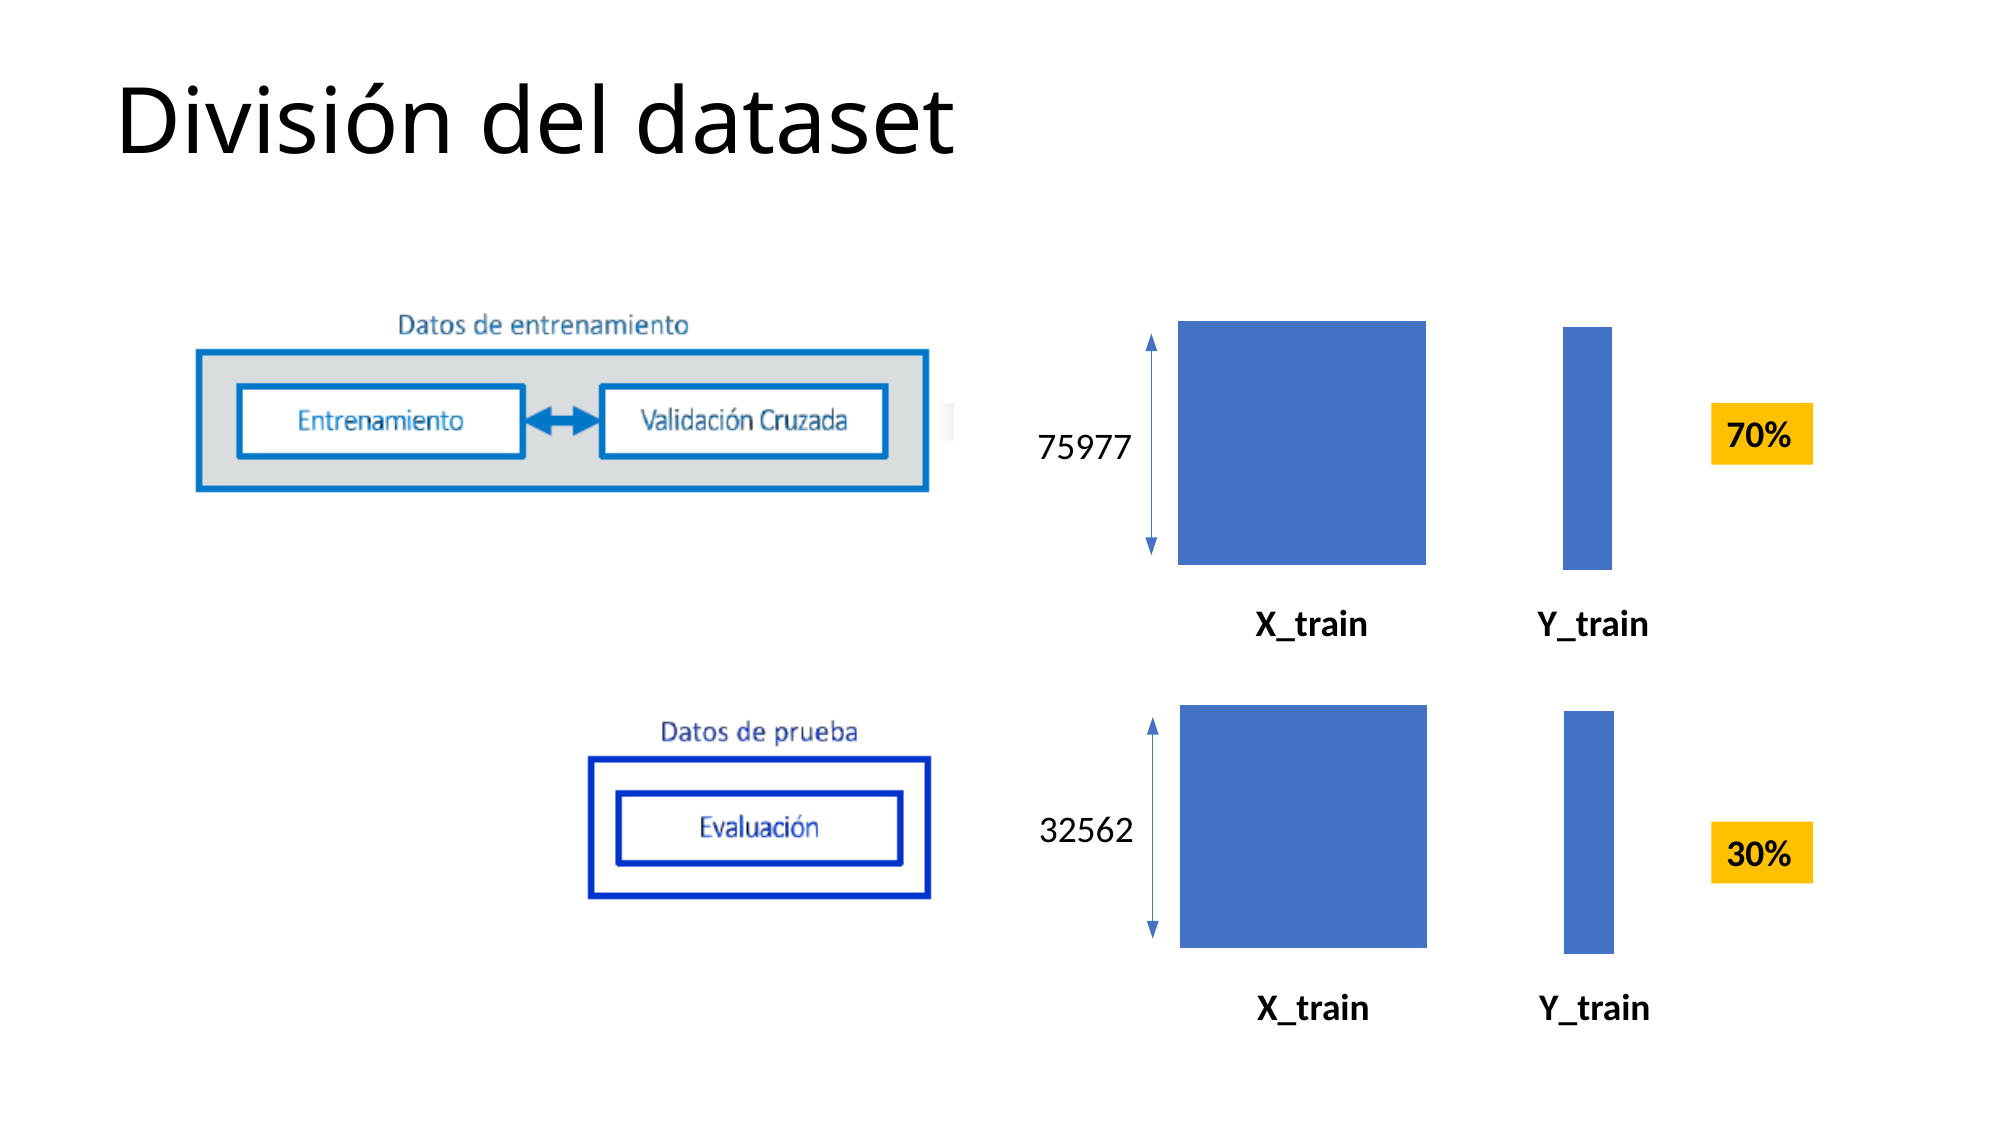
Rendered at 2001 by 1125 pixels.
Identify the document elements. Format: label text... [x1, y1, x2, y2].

text_box Y_train [1524, 975, 1670, 1036]
table_header [1178, 321, 1228, 390]
table_cell [1564, 771, 1614, 832]
table_cell [1563, 388, 1612, 449]
table_cell [1178, 390, 1228, 448]
text_box División del dataset [99, 15, 1825, 233]
table_cell [1279, 766, 1328, 826]
table_cell [1563, 510, 1612, 570]
table_cell [1378, 766, 1427, 826]
table_cell [1376, 448, 1426, 506]
table_header [1376, 321, 1426, 390]
table_cell [1327, 448, 1376, 506]
table_cell [1277, 506, 1327, 565]
text_box X_train [1242, 975, 1387, 1036]
table_cell [1378, 887, 1427, 948]
table_header [1180, 705, 1229, 766]
table_header [1328, 705, 1378, 766]
text_box Y_train [1522, 591, 1668, 653]
table_cell [1328, 887, 1378, 948]
picture [577, 688, 940, 932]
table_cell [1563, 449, 1612, 510]
table_header [1229, 705, 1279, 766]
text_box X_train [1240, 591, 1386, 653]
table_header [1277, 321, 1327, 390]
table_header [1228, 321, 1277, 390]
table_header [1279, 705, 1328, 766]
table_cell [1180, 826, 1229, 887]
text_box 75977 [1022, 414, 1177, 475]
table_cell [1327, 506, 1376, 565]
table_header [1563, 327, 1612, 388]
text_box 30% [1711, 821, 1813, 884]
picture [174, 281, 954, 525]
table_cell [1328, 766, 1378, 826]
table_cell [1277, 448, 1327, 506]
table_header [1564, 711, 1614, 771]
table_cell [1180, 766, 1229, 826]
text_box 32562 [1023, 797, 1179, 858]
table_cell [1279, 887, 1328, 948]
text_box 70% [1711, 402, 1814, 465]
table_cell [1327, 390, 1376, 448]
table_cell [1229, 887, 1279, 948]
table_cell [1279, 826, 1328, 887]
table_cell [1564, 832, 1614, 893]
table_cell [1376, 506, 1426, 565]
table_cell [1229, 826, 1279, 887]
table_cell [1229, 766, 1279, 826]
table_cell [1180, 887, 1229, 948]
table_cell [1564, 893, 1614, 954]
table_cell [1228, 390, 1277, 448]
table_header [1327, 321, 1376, 390]
table_cell [1328, 826, 1378, 887]
table_cell [1178, 448, 1228, 506]
table_cell [1277, 390, 1327, 448]
table_cell [1376, 390, 1426, 448]
table_cell [1228, 448, 1277, 506]
table_cell [1378, 826, 1427, 887]
table_cell [1178, 506, 1228, 565]
table_cell [1228, 506, 1277, 565]
table_header [1378, 705, 1427, 766]
